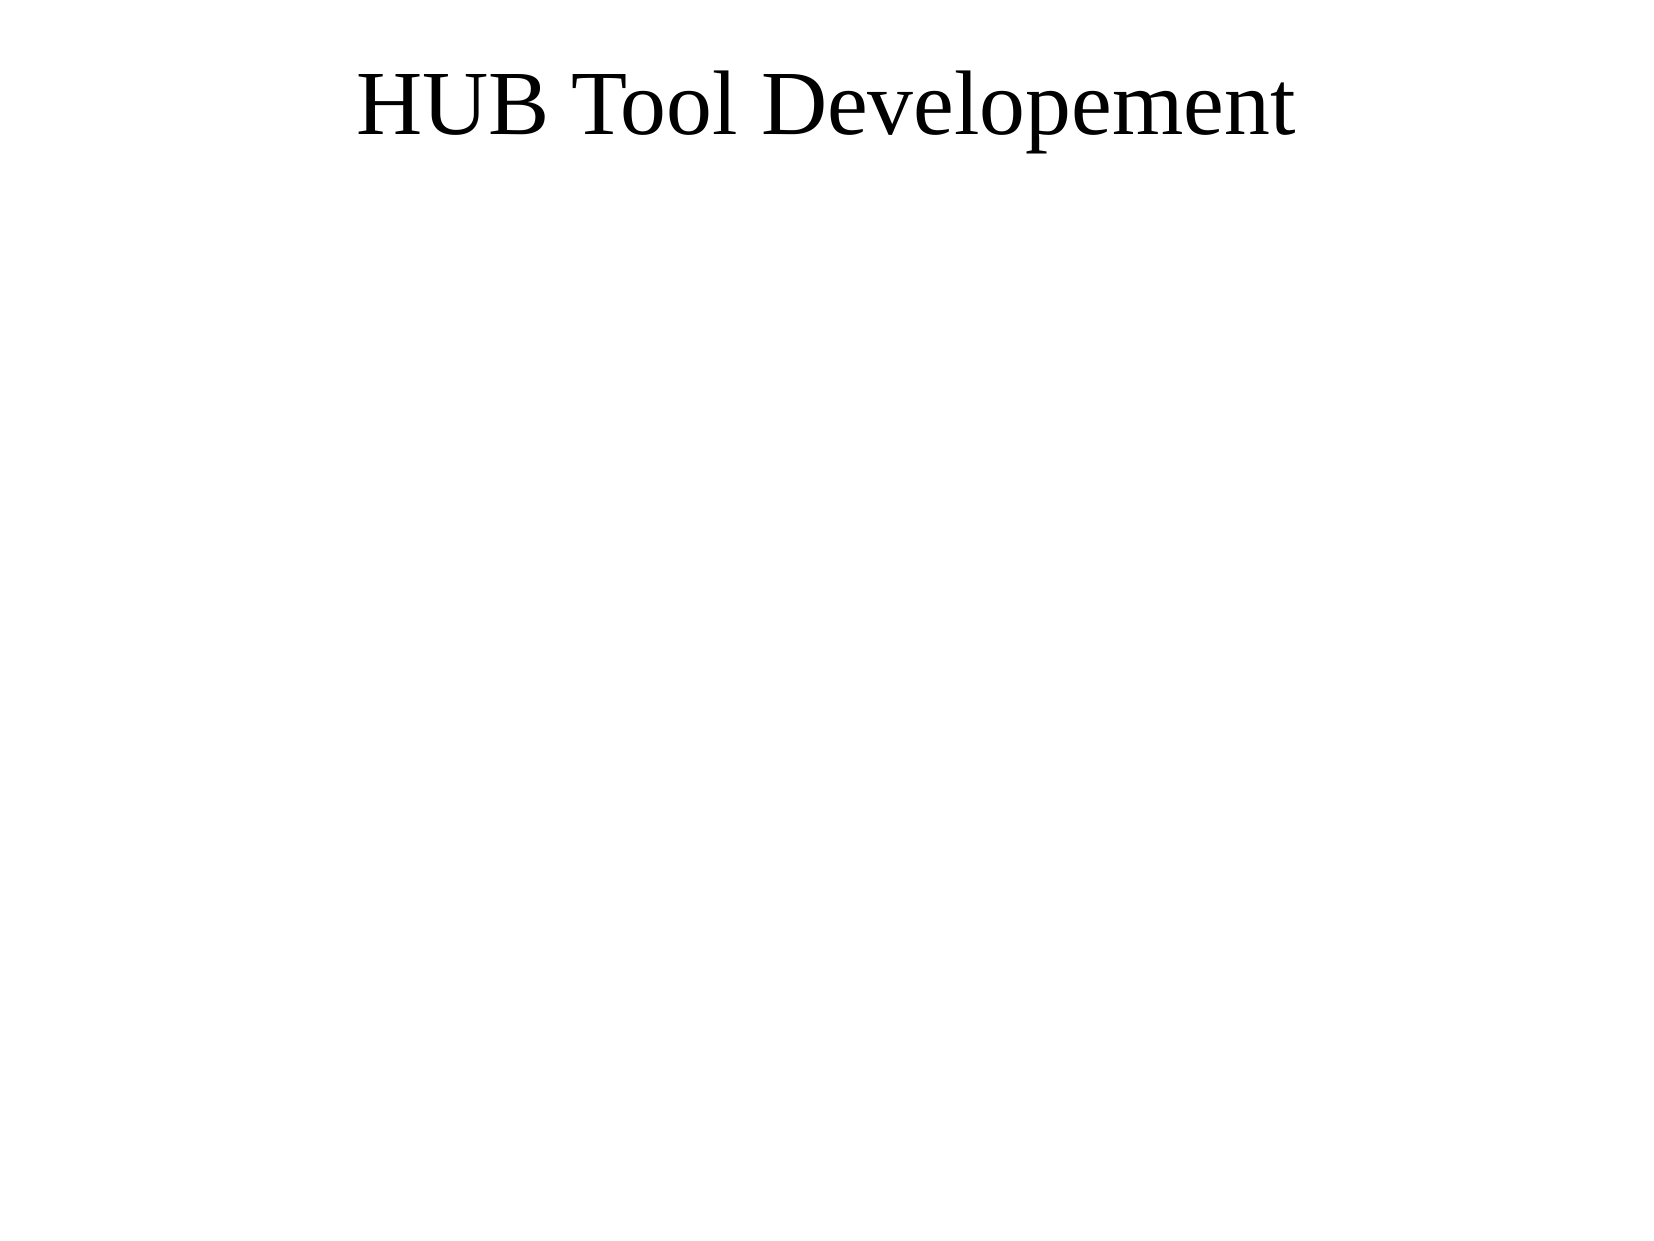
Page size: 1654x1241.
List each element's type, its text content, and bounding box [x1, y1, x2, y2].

title HUB Tool Developement [82, 52, 1571, 155]
